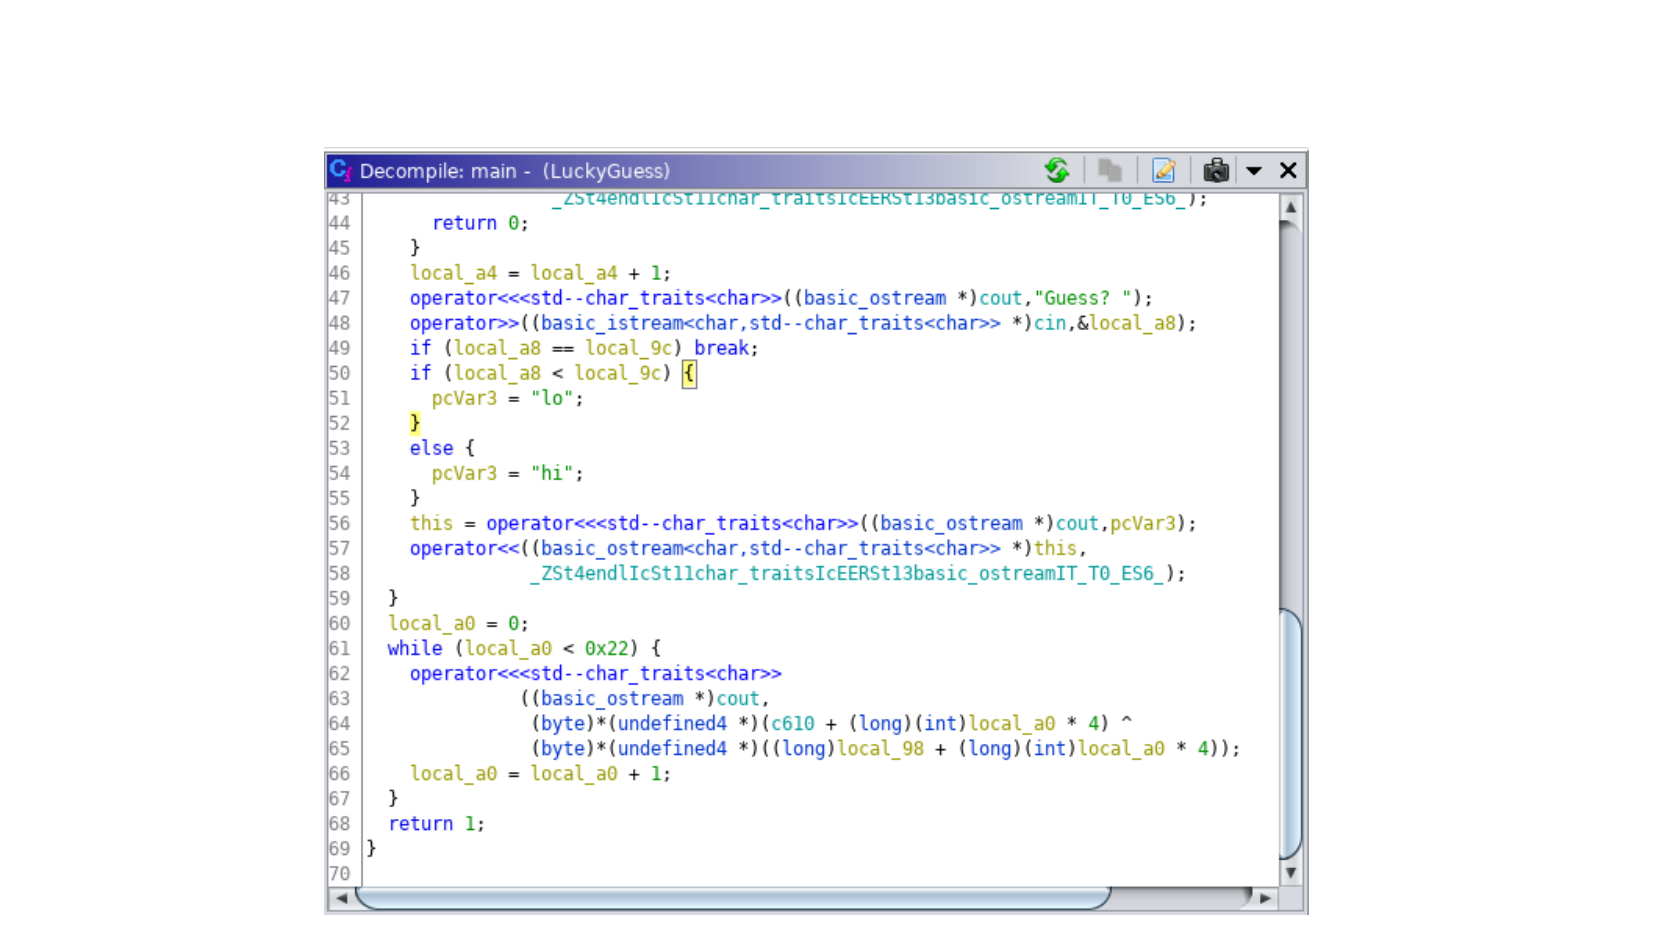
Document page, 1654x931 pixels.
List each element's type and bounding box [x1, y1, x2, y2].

picture [324, 147, 1309, 915]
